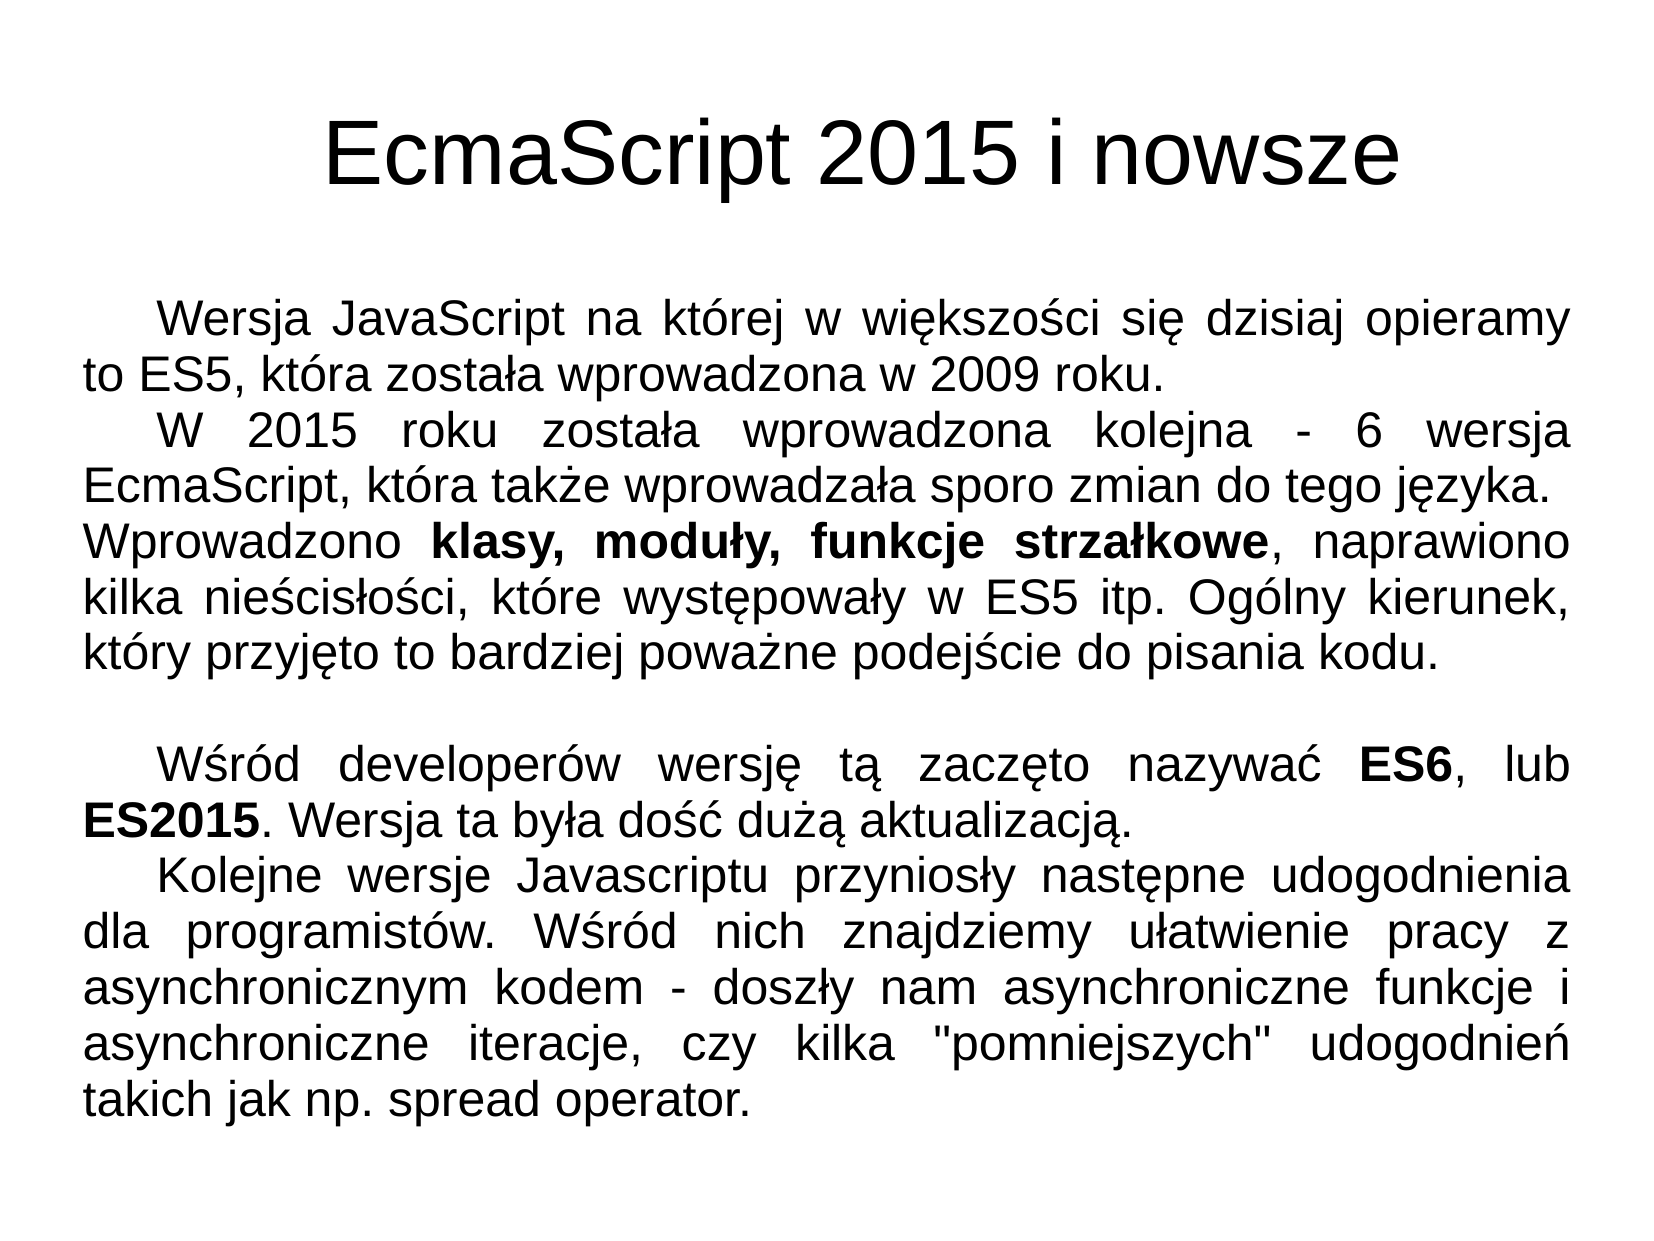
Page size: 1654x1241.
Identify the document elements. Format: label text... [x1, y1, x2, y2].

subtitle Wersja JavaScript na której w większości się dzisiaj opieramy to ES5, która została wprowadzona w 2009 roku. W 2015 roku została wprowadzona kolejna - 6 wersja EcmaScript, która także wprowadzała sporo zmian do tego języka. Wprowadzono klasy, moduły, funkcje strzałkowe, naprawiono kilka nieścisłości, które występowały w ES5 itp. Ogólny kierunek, który przyjęto to bardziej poważne podejście do pisania kodu. Wśród developerów wersję tą zaczęto nazywać ES6, lub ES2015. Wersja ta była dość dużą aktualizacją. Kolejne wersje Javascriptu przyniosły następne udogodnienia dla programistów. Wśród nich znajdziemy ułatwienie pracy z asynchronicznym kodem - doszły nam asynchroniczne funkcje i asynchroniczne iteracje, czy kilka "pomniejszych" udogodnień takich jak np. spread operator. [82, 290, 1571, 1183]
title EcmaScript 2015 i nowsze [82, 49, 1571, 257]
